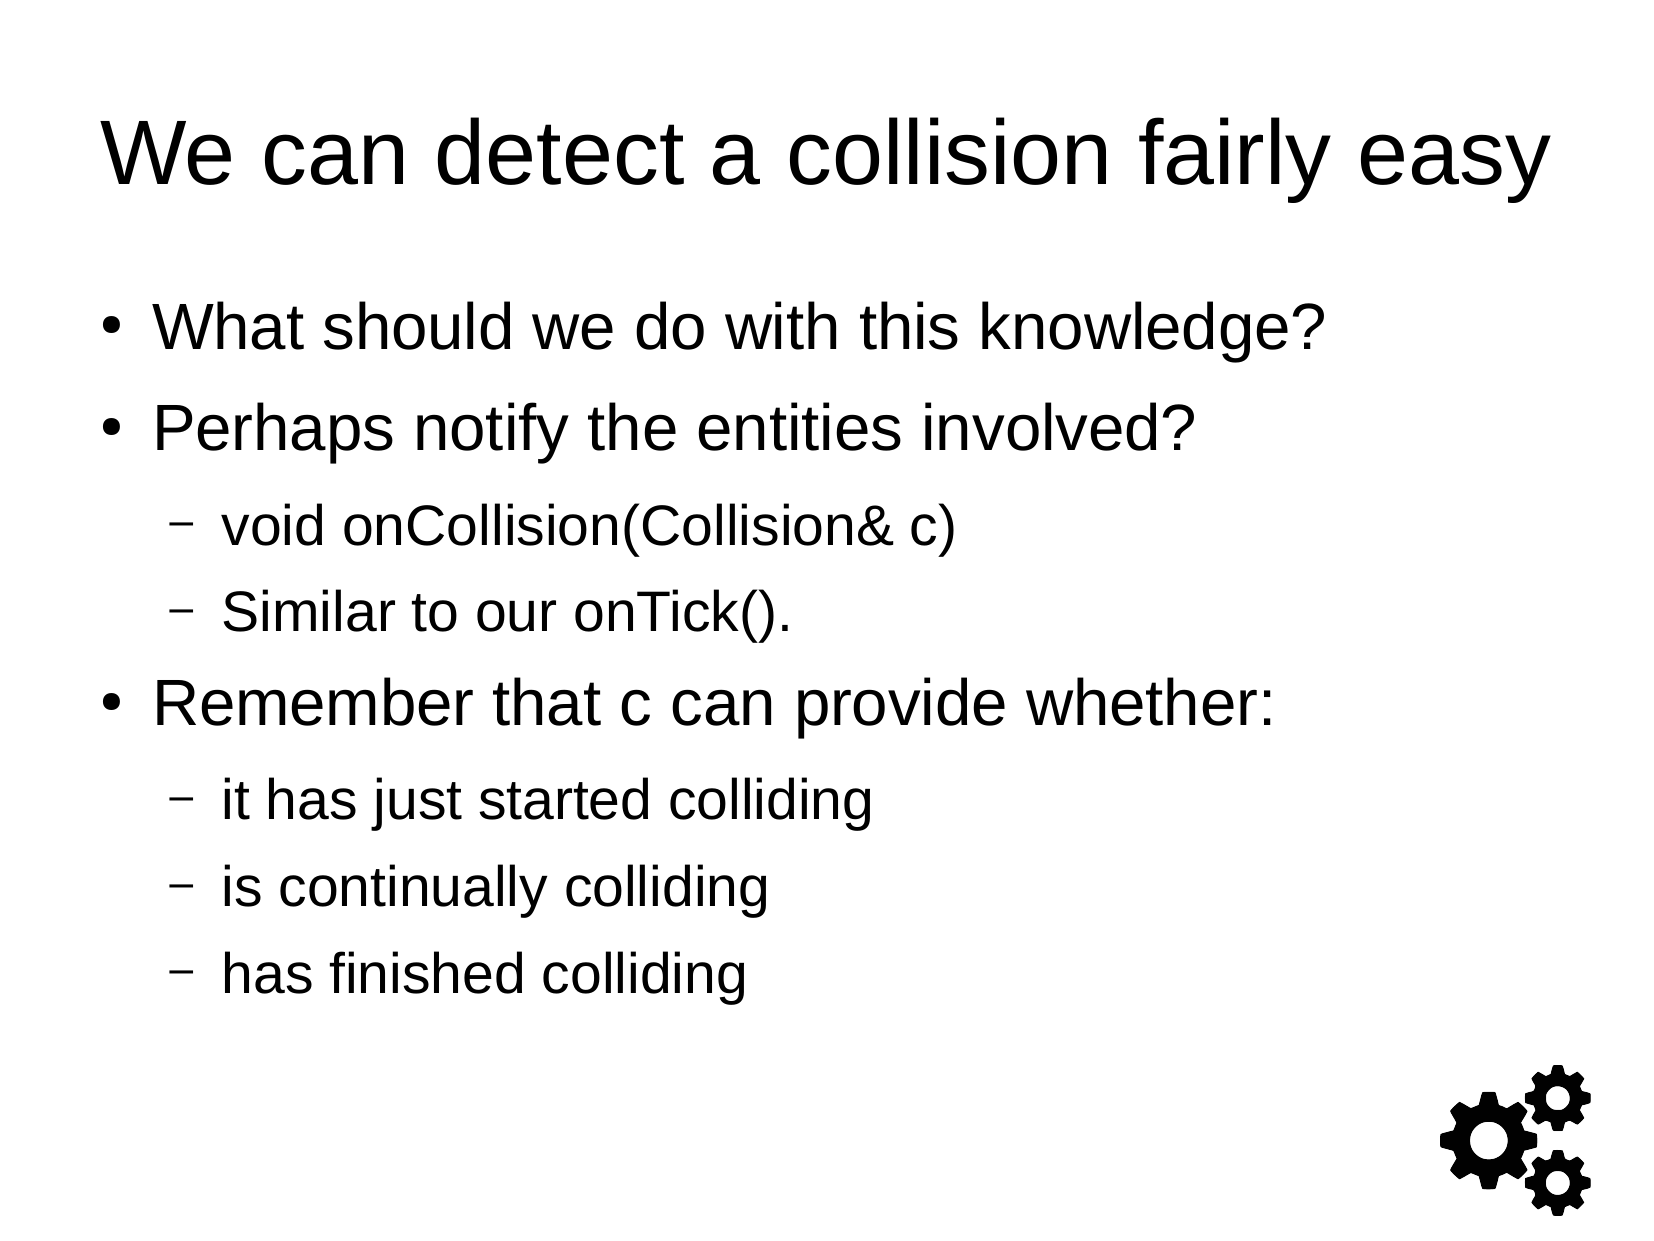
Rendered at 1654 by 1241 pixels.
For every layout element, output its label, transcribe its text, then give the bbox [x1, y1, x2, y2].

list What should we do with this knowledge? Perhaps notify the entities involved? void onCollision(Collision& c) Similar to our onTick(). Remember that c can provide whether: it has just started colliding is continually colliding has finished colliding [82, 290, 1571, 1010]
picture [1440, 1065, 1591, 1216]
title We can detect a collision fairly easy [82, 49, 1571, 257]
